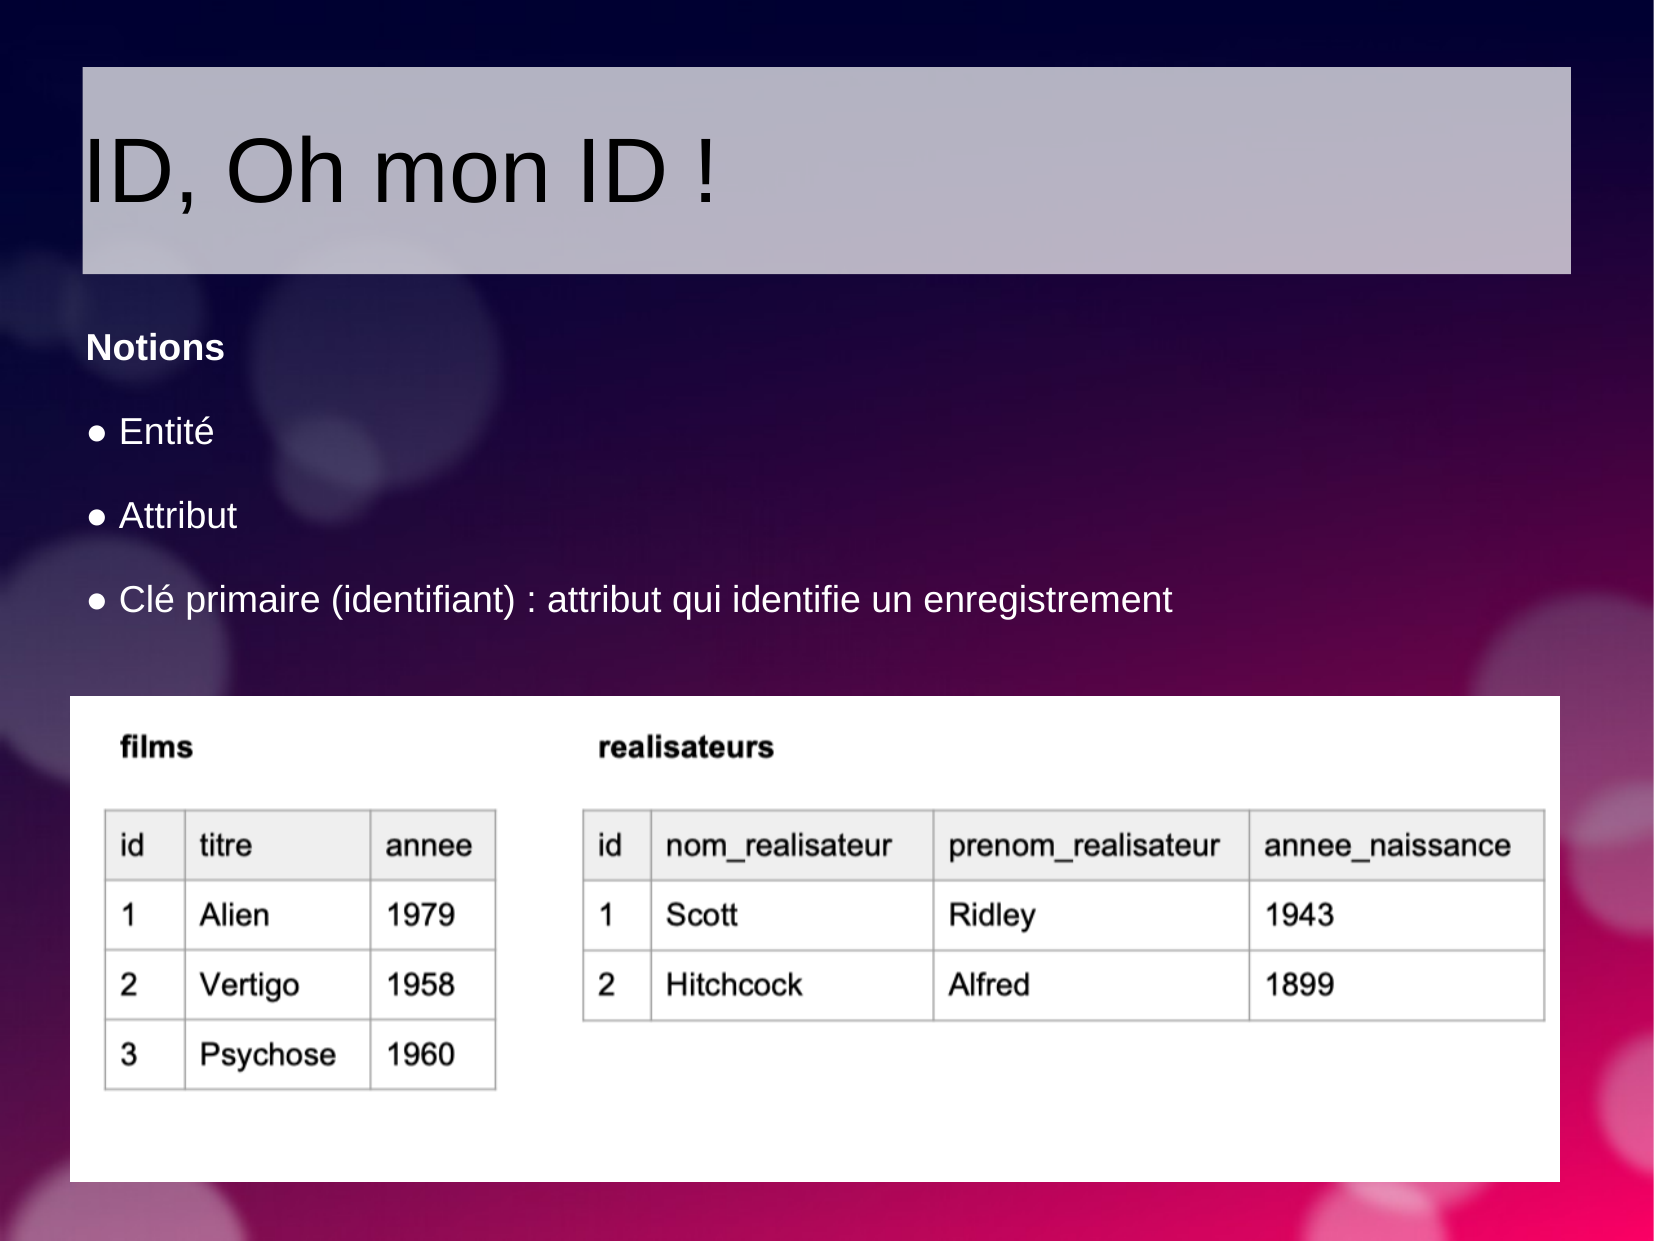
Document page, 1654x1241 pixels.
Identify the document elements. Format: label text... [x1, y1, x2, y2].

picture [0, 0, 1654, 1241]
title ID, Oh mon ID ! [82, 67, 1571, 275]
text_box Notions ● Entité ● Attribut ● Clé primaire (identifiant) : attribut qui identifie un enregistrement [70, 318, 1560, 712]
